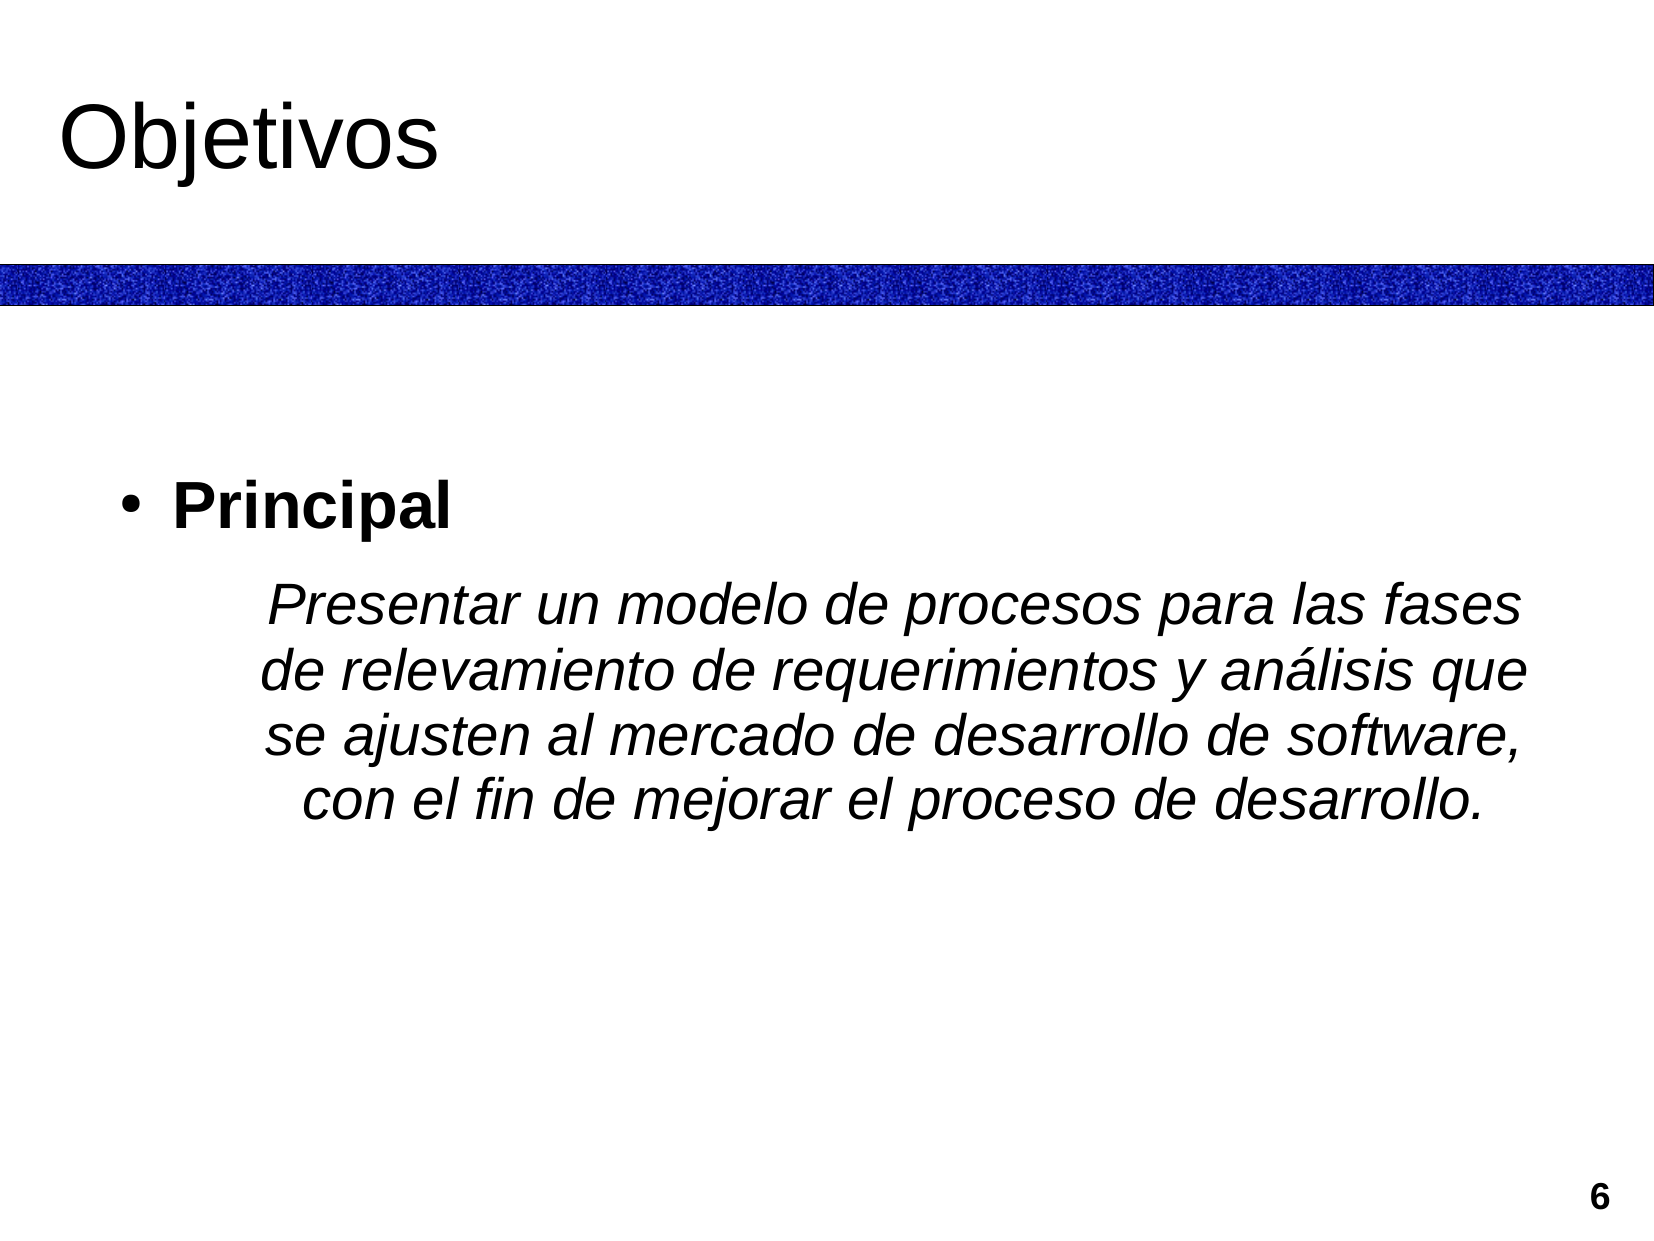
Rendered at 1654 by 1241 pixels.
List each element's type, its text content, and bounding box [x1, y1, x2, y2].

picture [0, 265, 1653, 305]
list Principal Presentar un modelo de procesos para las fases de relevamiento de requerimientos y análisis que se ajusten al mercado de desarrollo de software, con el fin de mejorar el proceso de desarrollo. [101, 363, 1549, 1145]
title Objetivos [58, 14, 1595, 260]
text_box <número> [1575, 1168, 1654, 1240]
